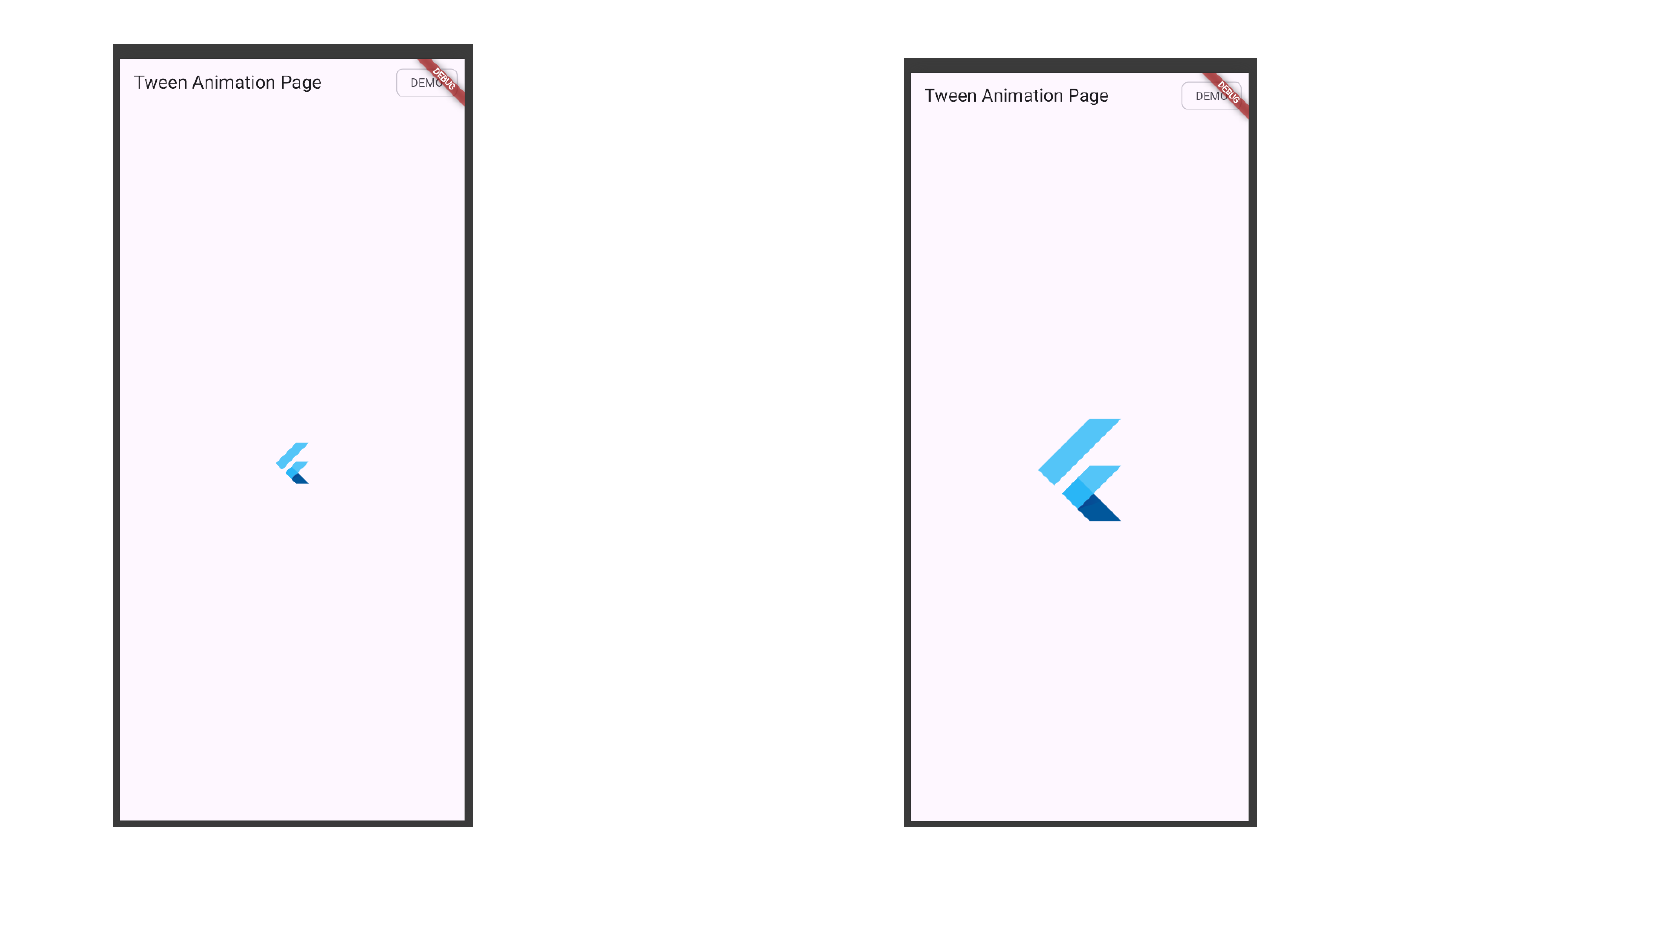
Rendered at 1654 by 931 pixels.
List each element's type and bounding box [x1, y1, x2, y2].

picture [904, 58, 1257, 827]
picture [113, 44, 473, 827]
